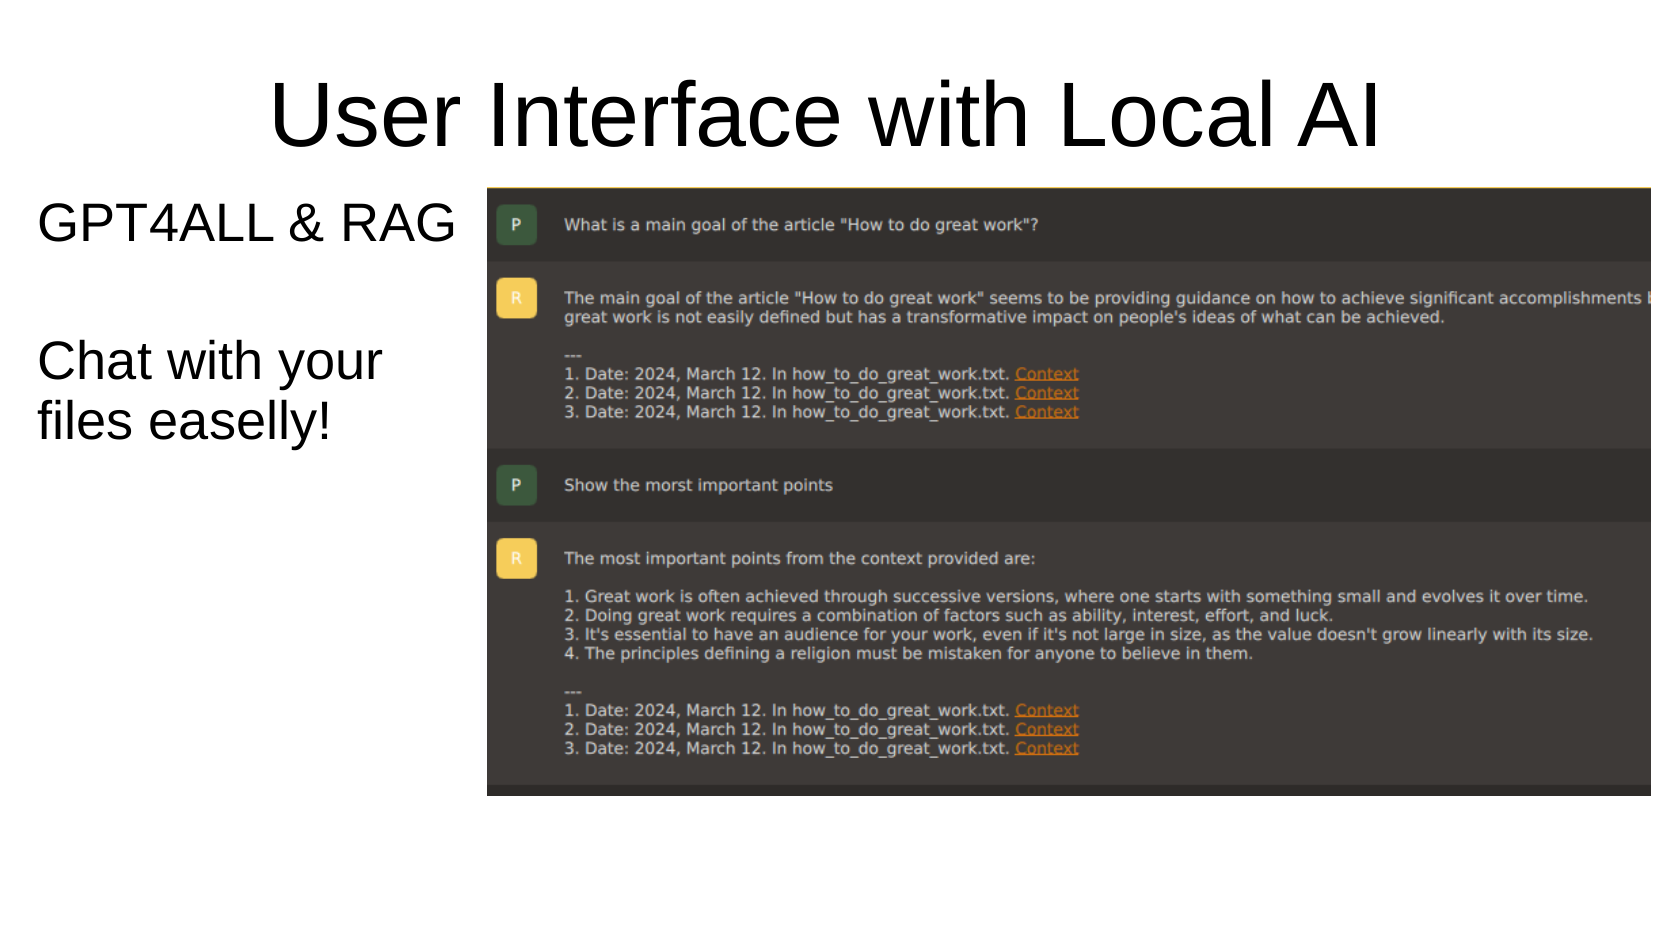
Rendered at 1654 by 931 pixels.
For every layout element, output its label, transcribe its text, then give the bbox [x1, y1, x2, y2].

list Chat with your files easelly! [37, 330, 488, 863]
title User Interface with Local AI [82, 37, 1571, 192]
picture [487, 187, 1651, 796]
list GPT4ALL & RAG [37, 192, 487, 263]
